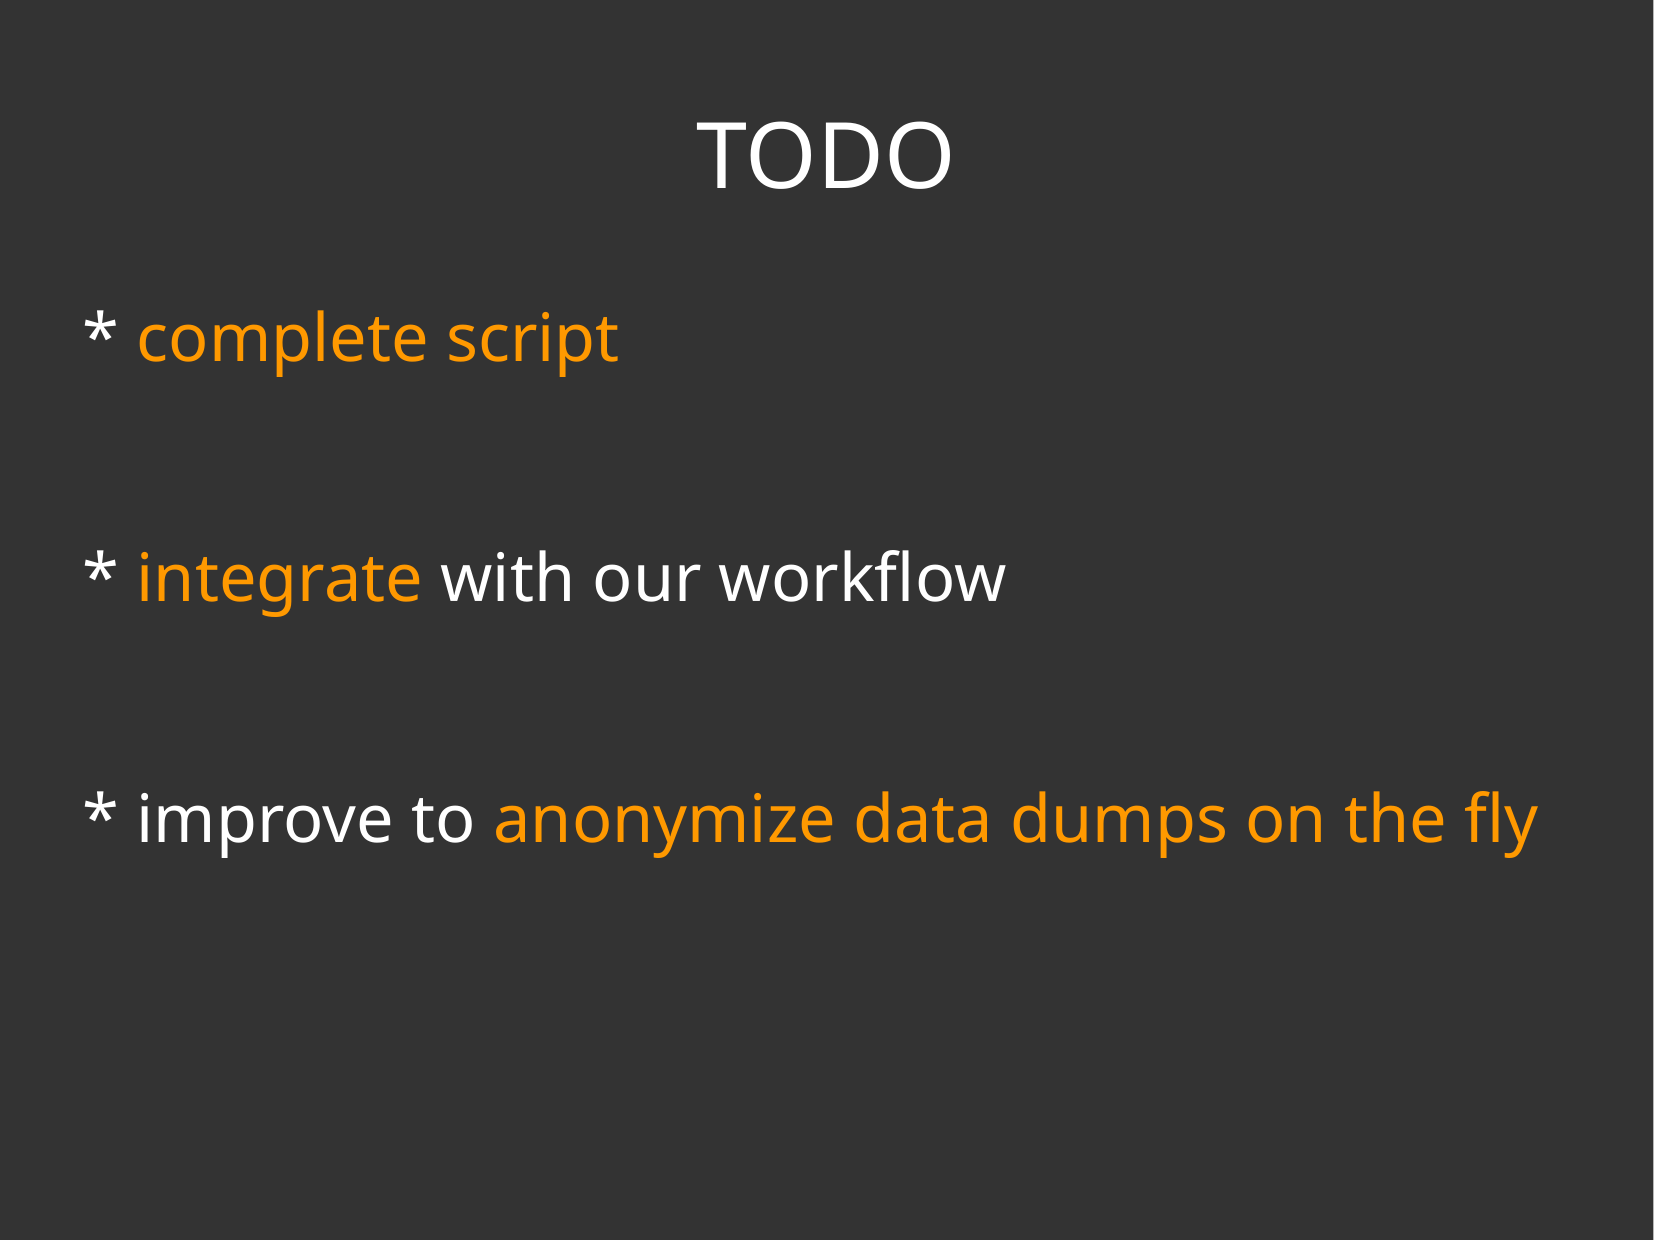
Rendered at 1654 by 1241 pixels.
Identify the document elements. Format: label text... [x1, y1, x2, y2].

list * complete script * integrate with our workflow * improve to anonymize data dumps on the fly [82, 290, 1571, 1010]
title TODO [82, 49, 1571, 257]
